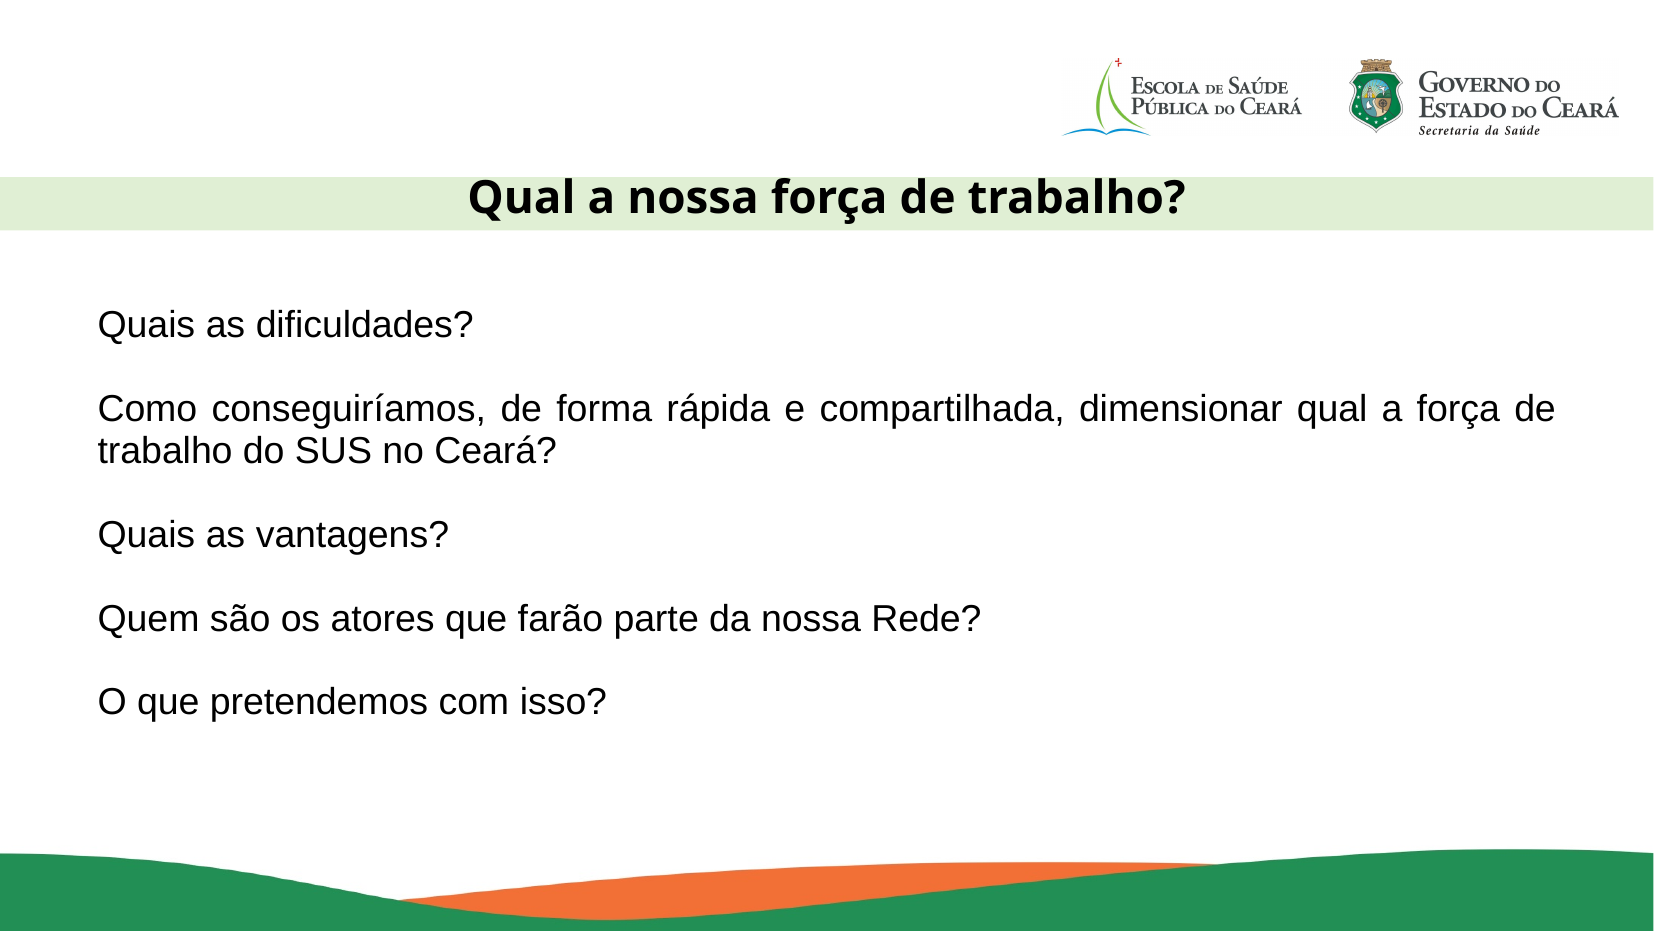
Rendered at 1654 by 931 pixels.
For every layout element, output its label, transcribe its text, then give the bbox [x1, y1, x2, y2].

title Qual a nossa força de trabalho? [0, 177, 1654, 231]
text_box Quais as dificuldades? Como conseguiríamos, de forma rápida e compartilhada, dimensionar qual a força de trabalho do SUS no Ceará? Quais as vantagens? Quem são os atores que farão parte da nossa Rede? O que pretendemos com isso? [82, 253, 1571, 829]
picture [0, 808, 1654, 931]
picture [1061, 58, 1619, 136]
